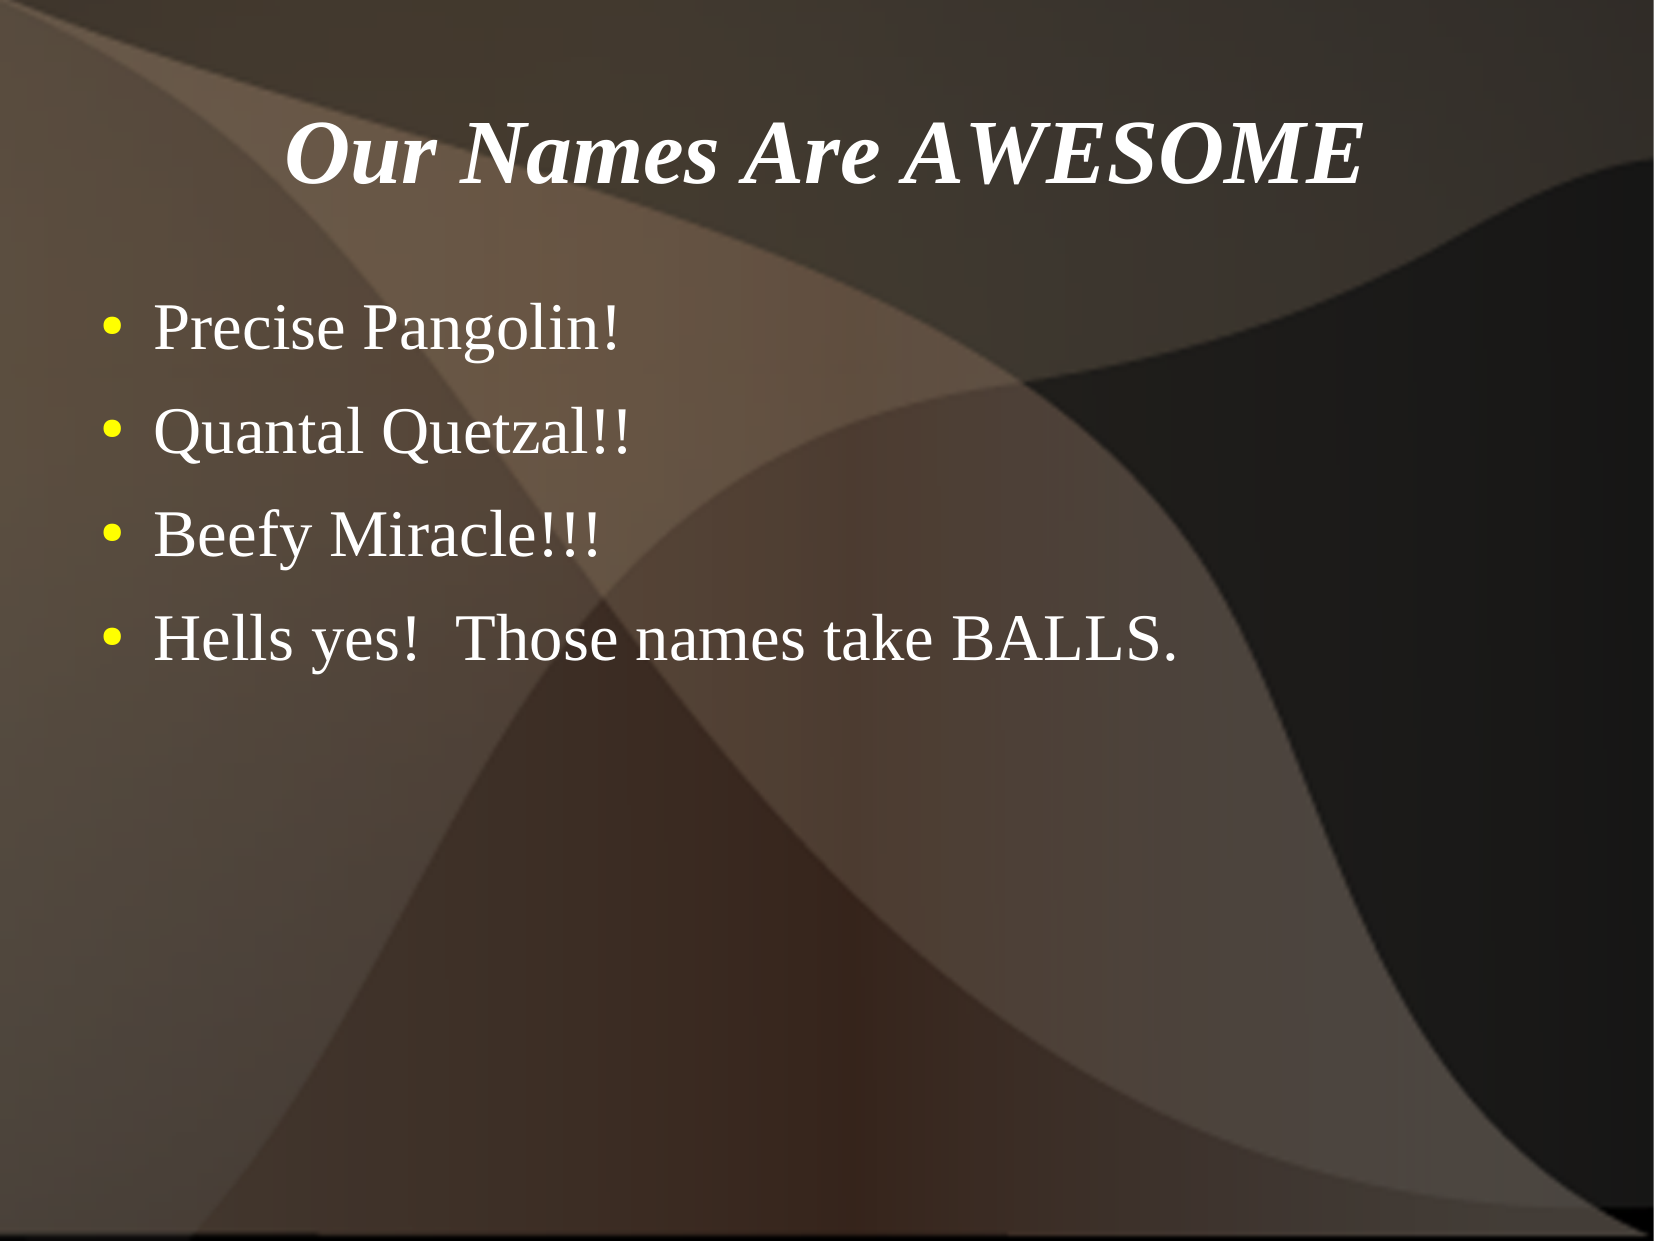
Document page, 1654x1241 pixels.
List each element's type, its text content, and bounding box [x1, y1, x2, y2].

picture [0, 0, 1654, 1241]
title Our Names Are AWESOME [82, 56, 1571, 250]
list Precise Pangolin! Quantal Quetzal!! Beefy Miracle!!! Hells yes! Those names take BALLS. [82, 290, 1571, 1094]
